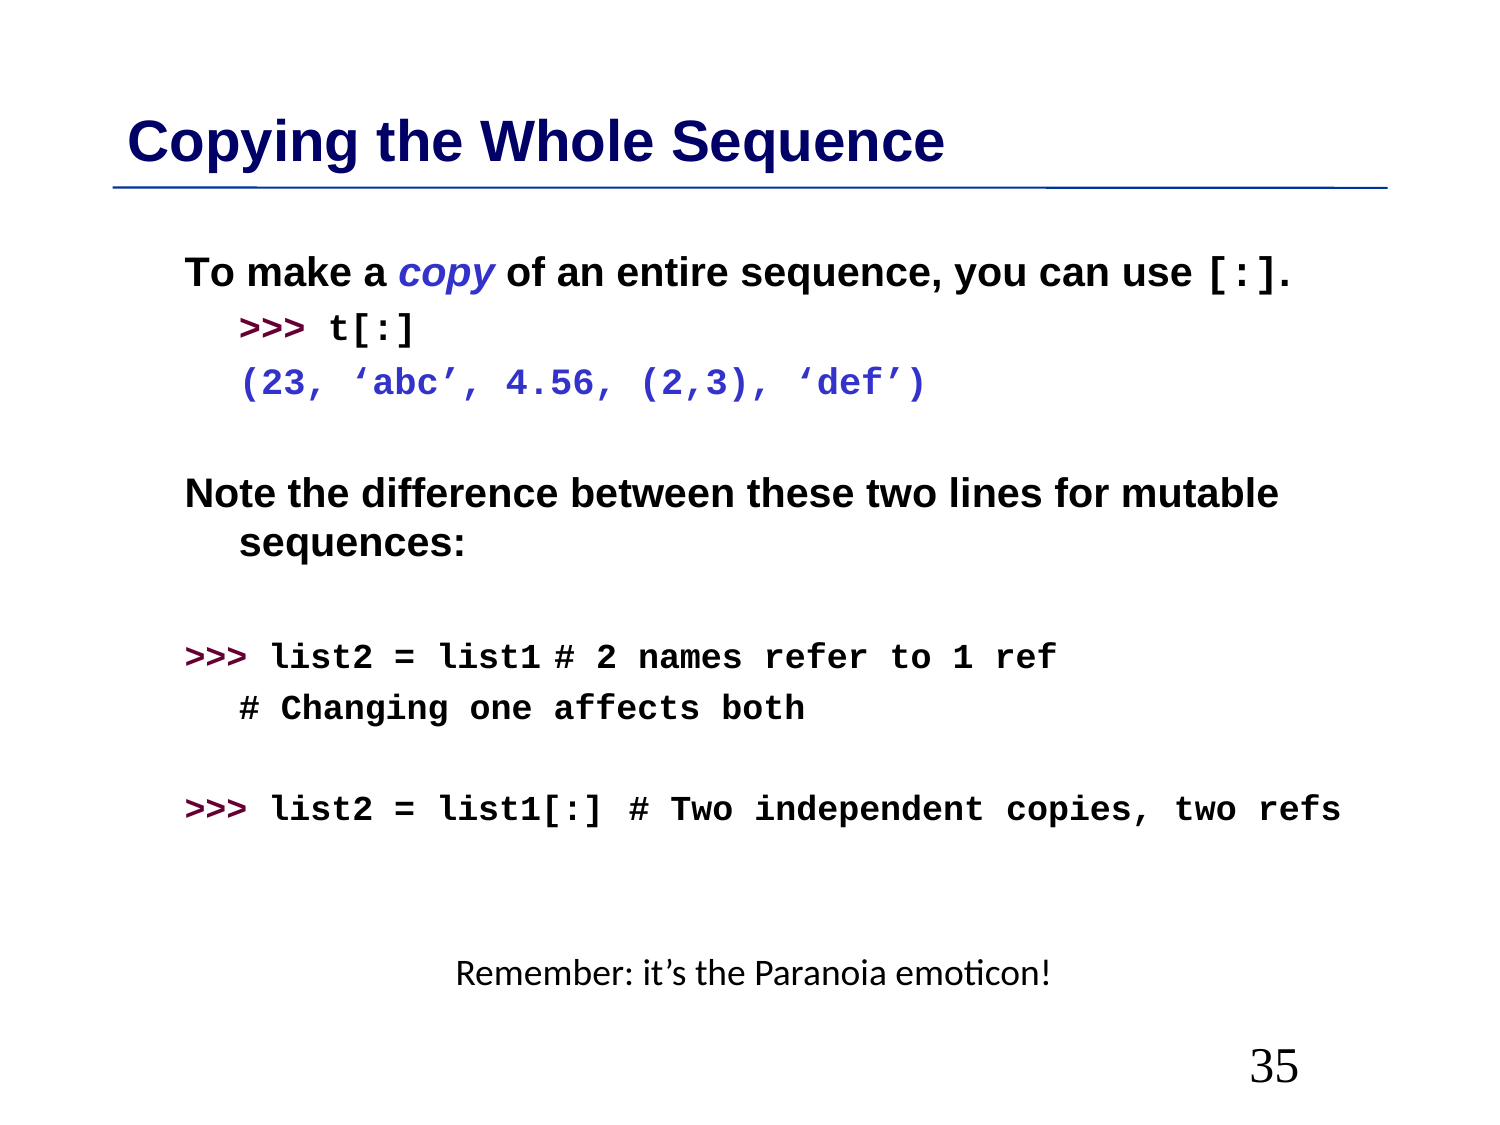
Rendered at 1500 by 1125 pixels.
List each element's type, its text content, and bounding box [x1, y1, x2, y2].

title Copying the Whole Sequence [112, 95, 1388, 181]
text_box Remember: it’s the Paranoia emoticon! [348, 940, 1152, 1001]
list To make a copy of an entire sequence, you can use [:]. >>> t[:] (23, ‘abc’, 4.56, (2,3), ‘def’) Note the difference between these two lines for mutable sequences: >>> list2 = list1 # 2 names refer to 1 ref # Changing one affects both >>> list2 = list1[:] # Two independent copies, two refs [112, 237, 1388, 890]
text_box <number> [1074, 994, 1387, 1125]
